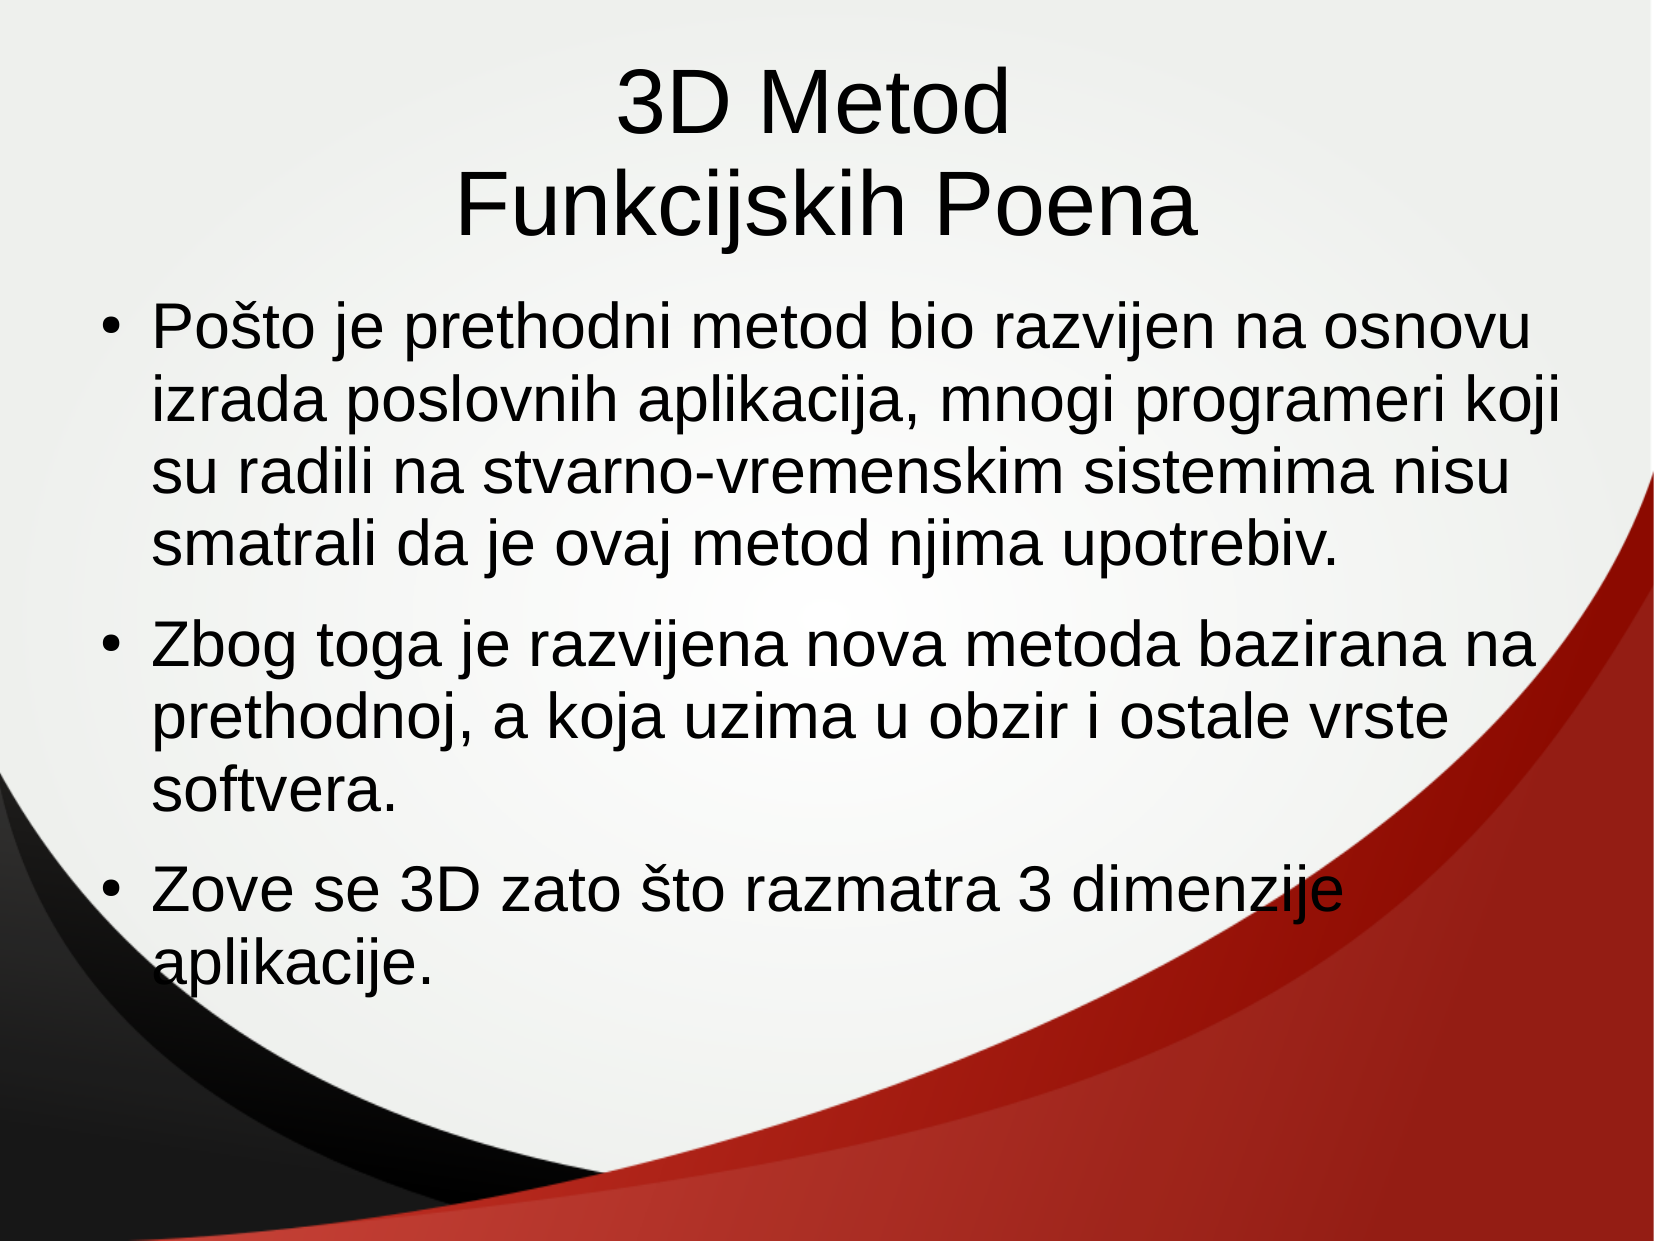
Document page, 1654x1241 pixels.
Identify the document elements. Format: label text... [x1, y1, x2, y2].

title 3D Metod Funkcijskih Poena [82, 49, 1571, 257]
list Pošto je prethodni metod bio razvijen na osnovu izrada poslovnih aplikacija, mnogi programeri koji su radili na stvarno-vremenskim sistemima nisu smatrali da je ovaj metod njima upotrebiv. Zbog toga je razvijena nova metoda bazirana na prethodnoj, a koja uzima u obzir i ostale vrste softvera. Zove se 3D zato što razmatra 3 dimenzije aplikacije. [82, 290, 1571, 1010]
picture [0, 0, 1654, 1241]
